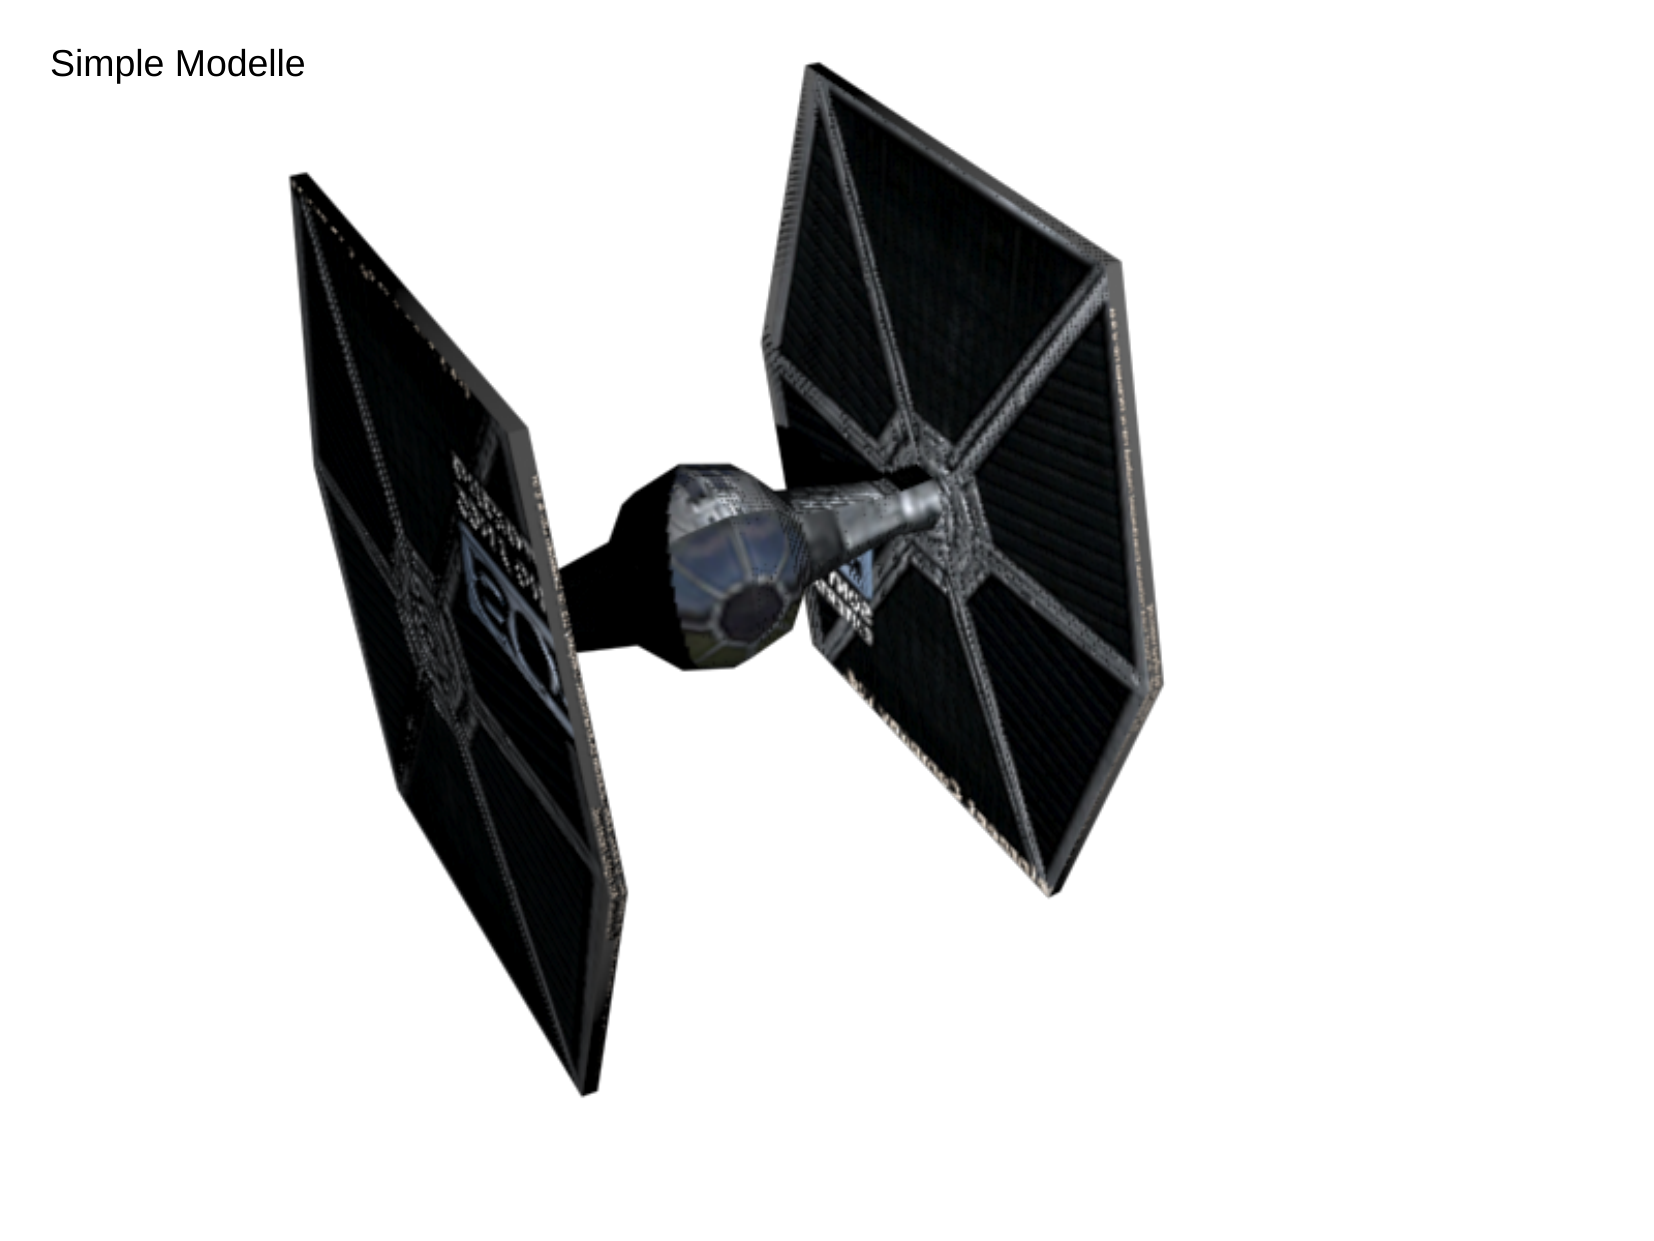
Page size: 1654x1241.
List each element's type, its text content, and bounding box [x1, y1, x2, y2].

text_box Simple Modelle [35, 35, 603, 93]
picture [2, 0, 1654, 1241]
